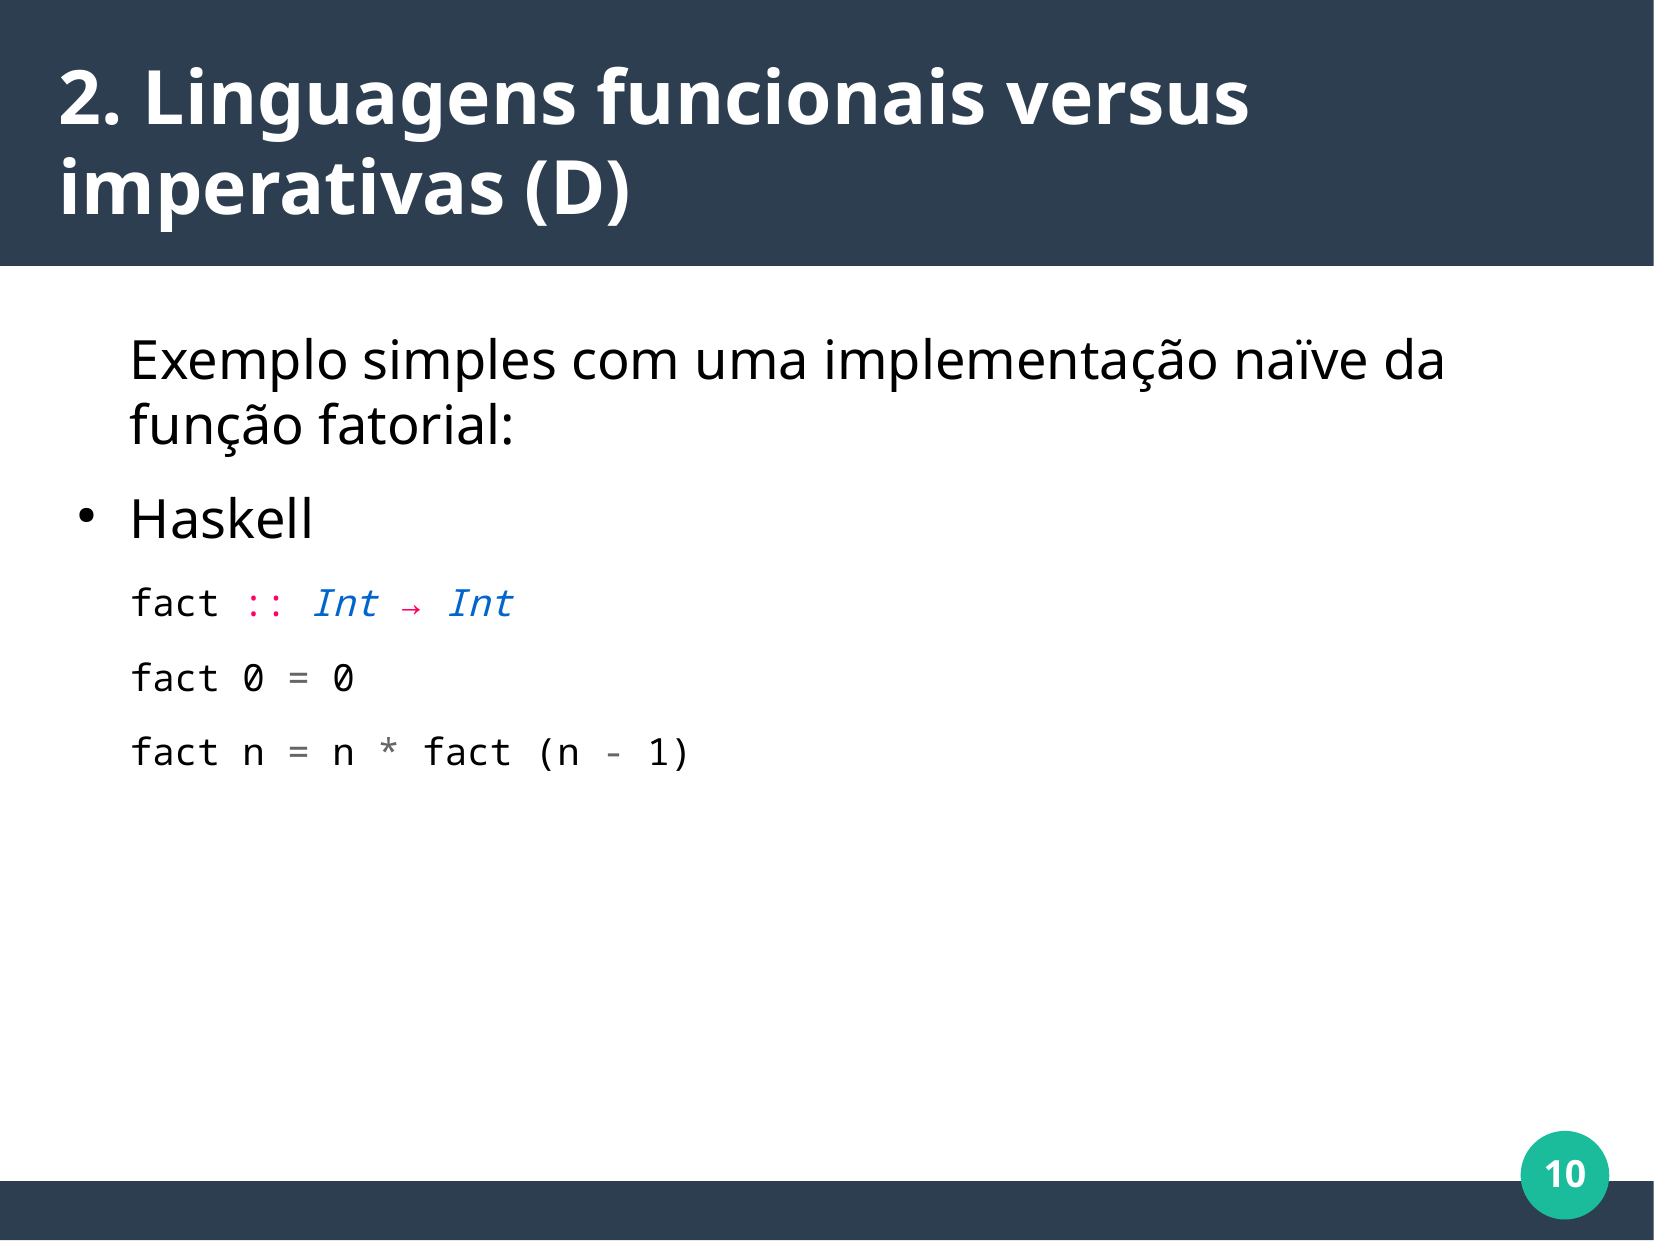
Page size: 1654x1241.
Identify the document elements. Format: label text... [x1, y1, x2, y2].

list Exemplo simples com uma implementação naïve da função fatorial: Haskell fact :: Int → Int fact 0 = 0 fact n = n * fact (n - 1) [59, 324, 1595, 1152]
title 2. Linguagens funcionais versus imperativas (D) [59, 49, 1595, 207]
text_box <número> [1505, 1116, 1625, 1235]
